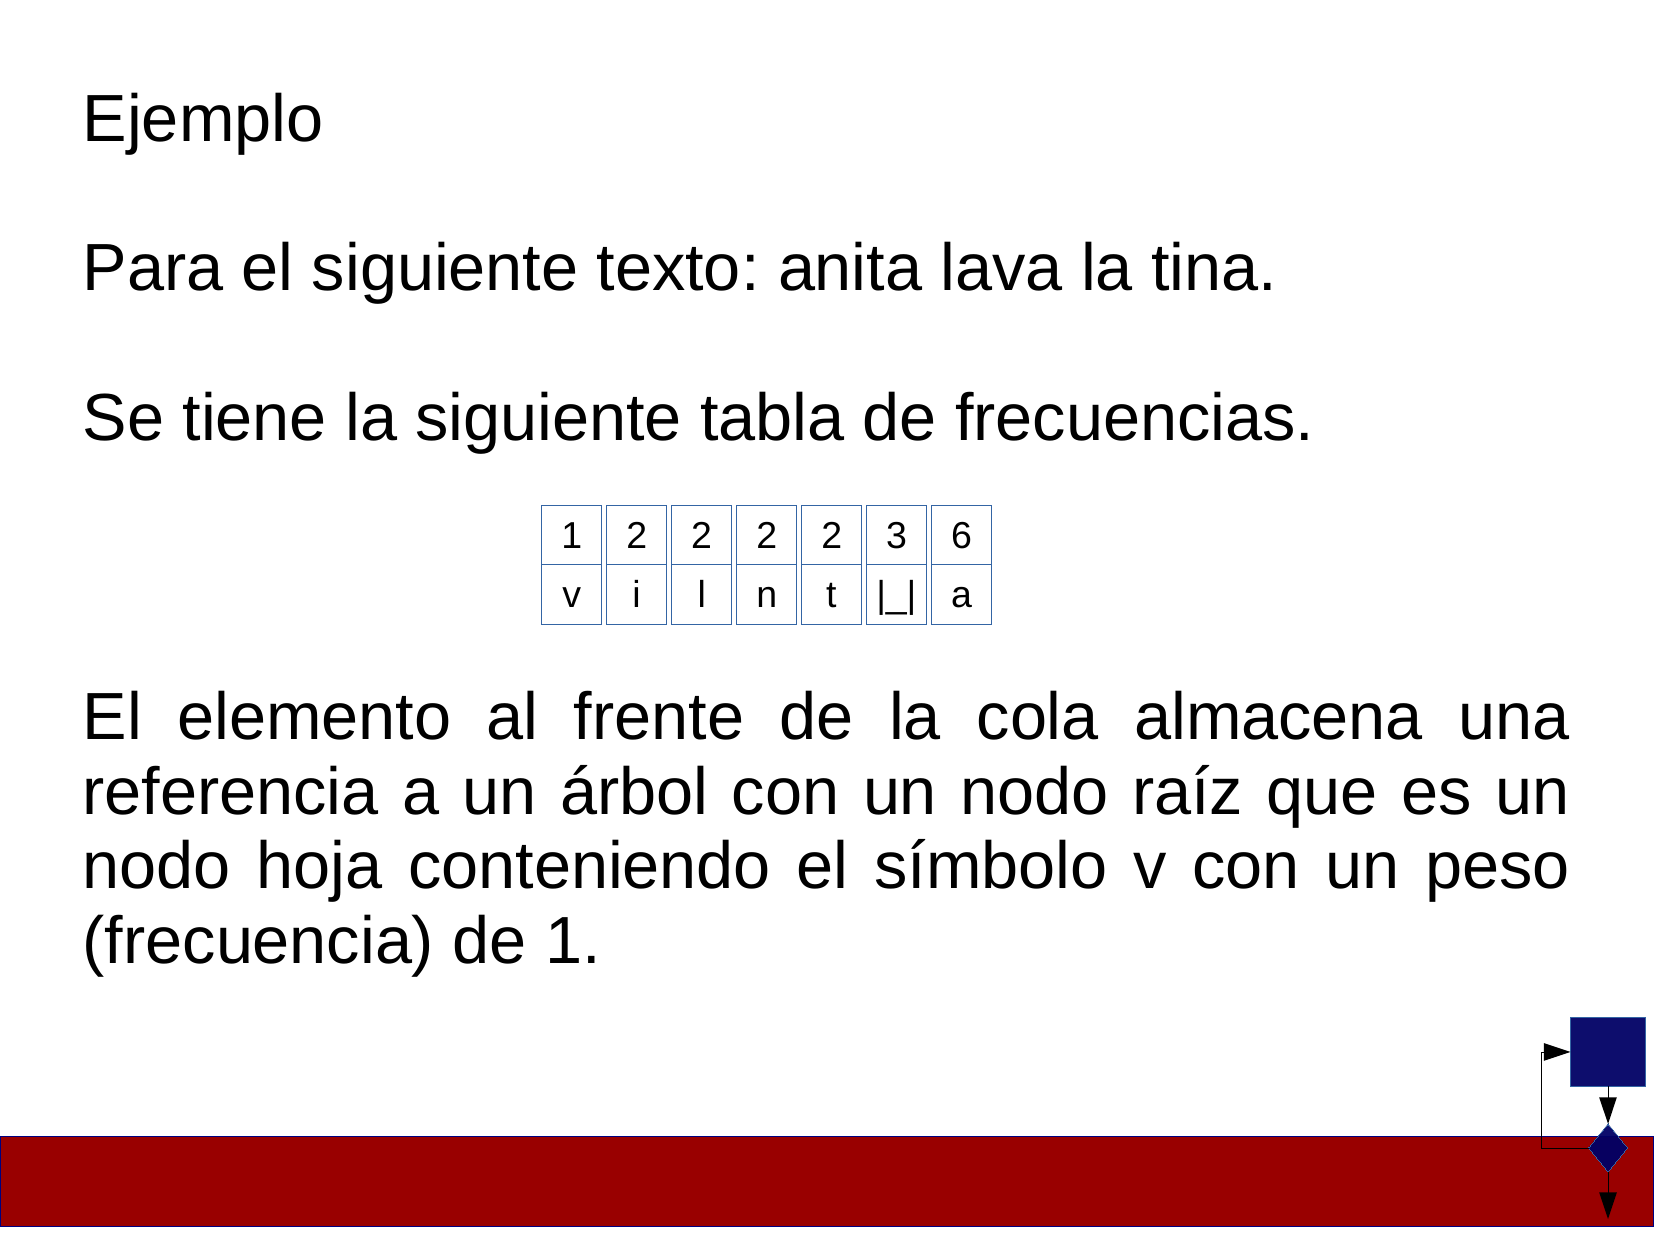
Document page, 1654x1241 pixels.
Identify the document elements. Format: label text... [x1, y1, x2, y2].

subtitle Ejemplo Para el siguiente texto: anita lava la tina. Se tiene la siguiente tabla de frecuencias. El elemento al frente de la cola almacena una referencia a un árbol con un nodo raíz que es un nodo hoja conteniendo el símbolo v con un peso (frecuencia) de 1. [82, 49, 1571, 1010]
text_box a [931, 564, 992, 625]
text_box i [606, 564, 667, 625]
text_box 3 [866, 505, 927, 564]
text_box 1 [541, 505, 602, 564]
text_box n [736, 564, 797, 625]
text_box 2 [606, 505, 667, 564]
text_box v [541, 564, 602, 625]
text_box 2 [736, 505, 797, 564]
text_box |_| [866, 564, 927, 625]
text_box [0, 1124, 1654, 1227]
text_box 2 [801, 505, 862, 564]
text_box 2 [671, 505, 732, 564]
text_box [1570, 1017, 1646, 1087]
text_box l [671, 564, 732, 625]
text_box t [801, 564, 862, 625]
text_box 6 [931, 505, 992, 564]
